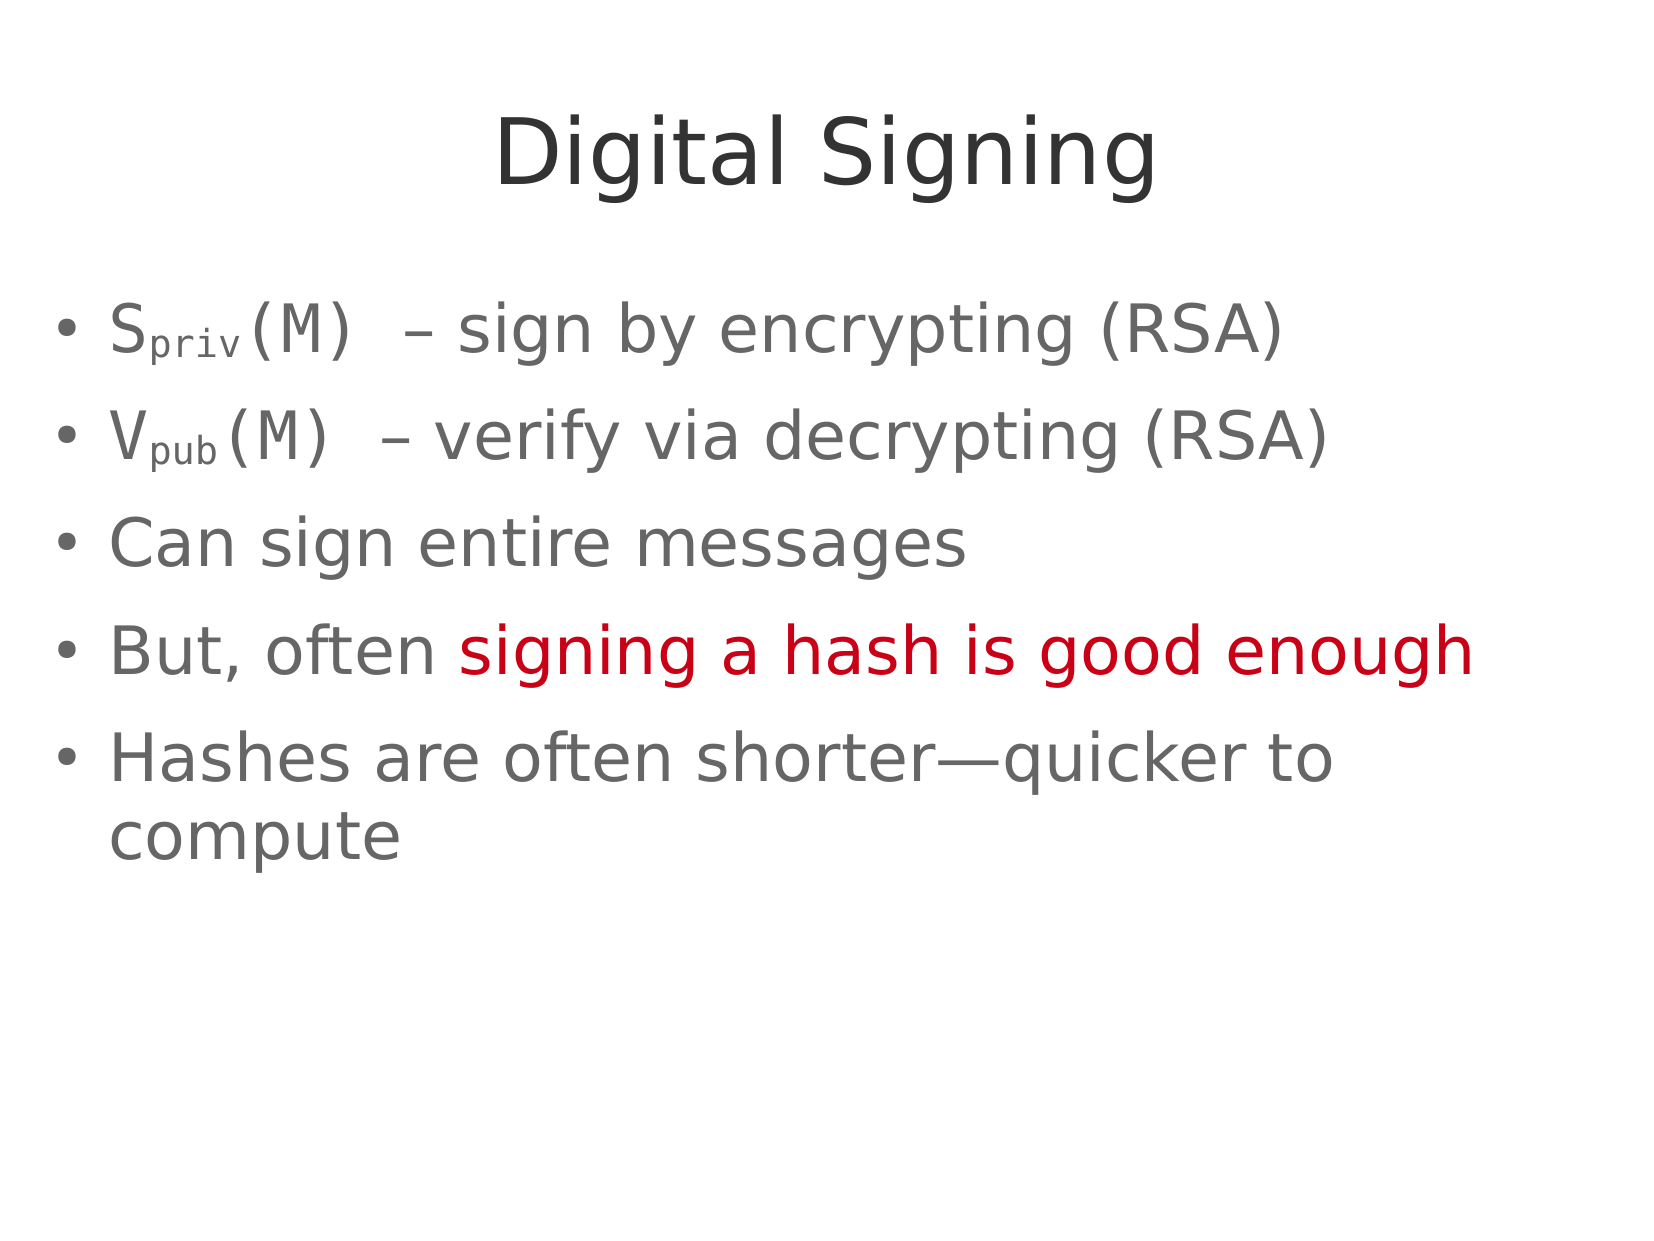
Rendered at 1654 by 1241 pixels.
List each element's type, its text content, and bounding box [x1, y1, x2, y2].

list Spriv(M) – sign by encrypting (RSA) Vpub(M) – verify via decrypting (RSA) Can sign entire messages But, often signing a hash is good enough Hashes are often shorter—quicker to compute [37, 290, 1651, 1109]
title Digital Signing [82, 49, 1571, 257]
